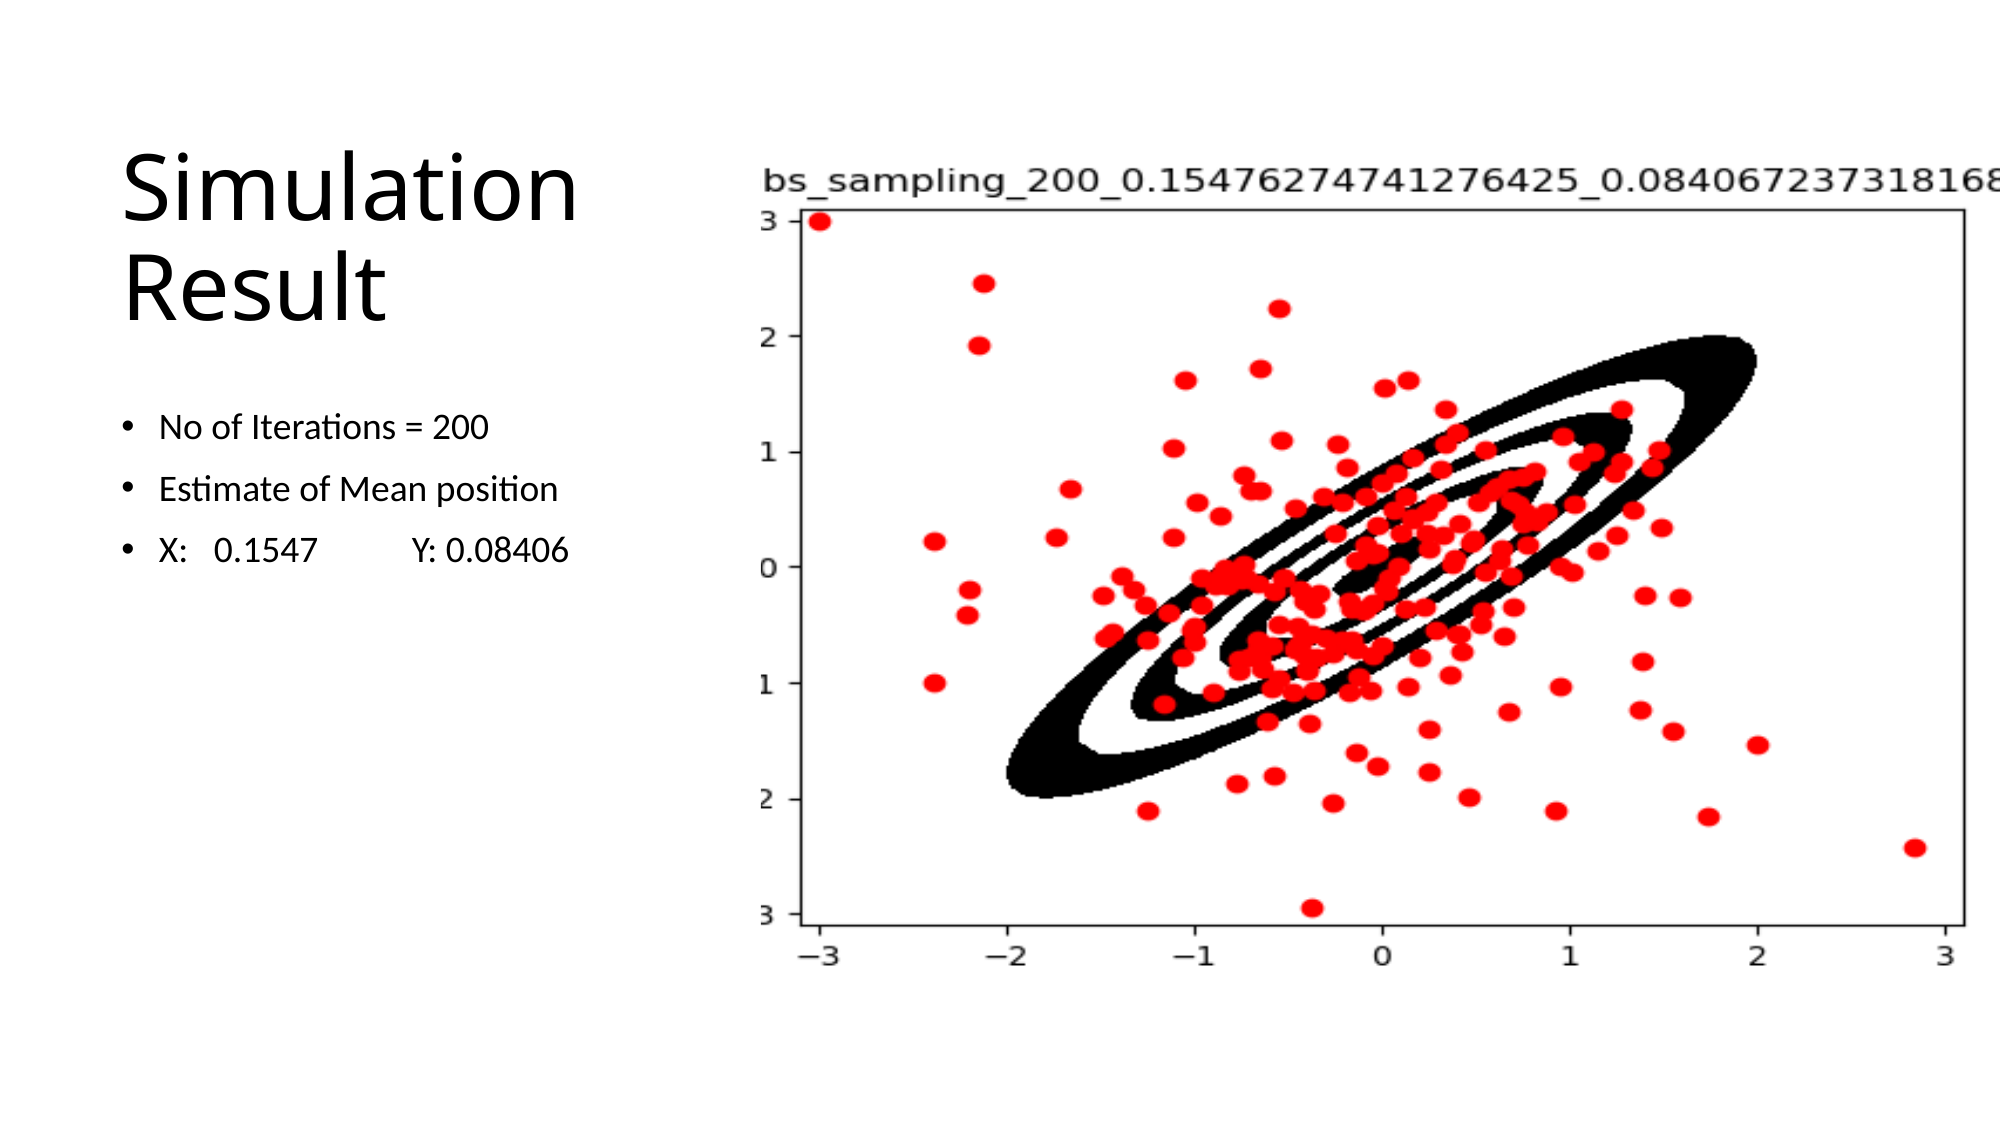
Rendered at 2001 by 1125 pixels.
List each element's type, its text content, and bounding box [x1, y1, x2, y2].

picture [760, 97, 2000, 1028]
title Simulation Result [106, 103, 706, 379]
list No of Iterations = 200 Estimate of Mean position X: 0.1547 Y: 0.08406 [106, 399, 706, 1021]
